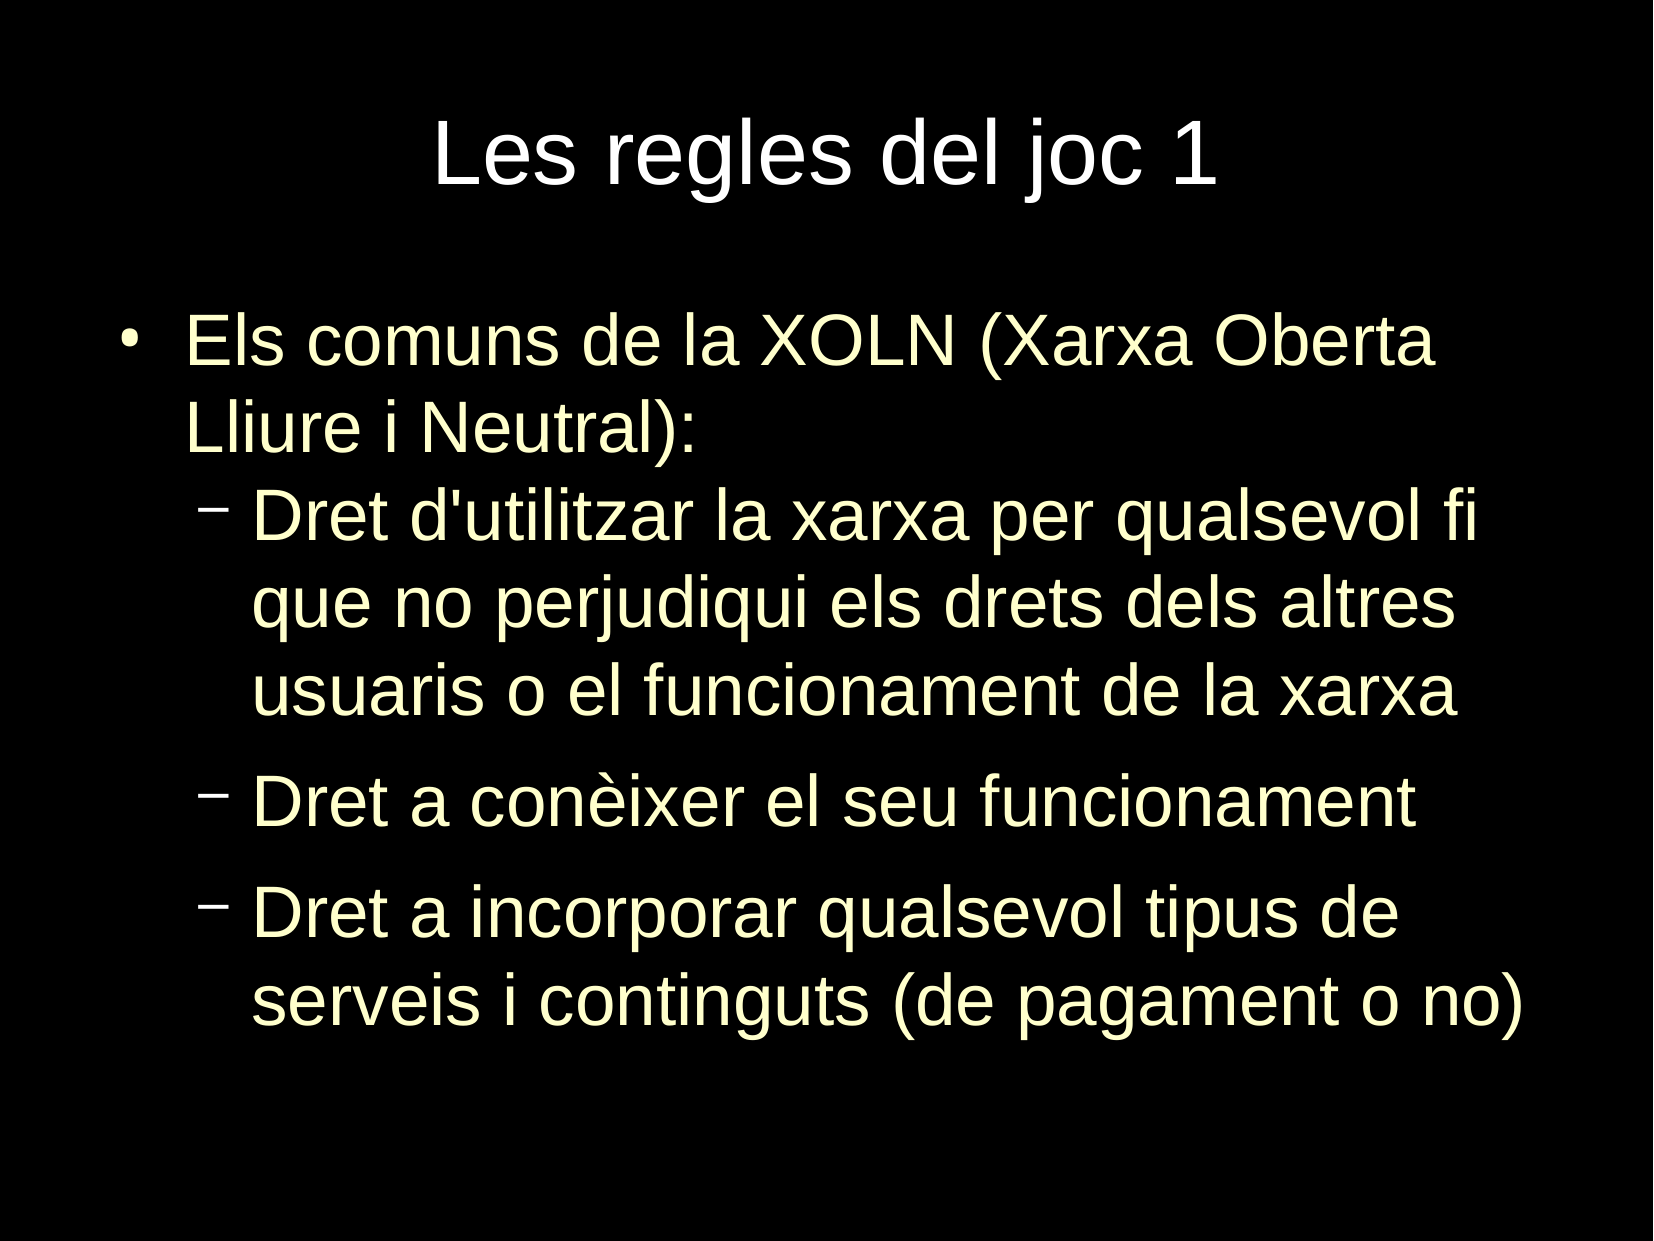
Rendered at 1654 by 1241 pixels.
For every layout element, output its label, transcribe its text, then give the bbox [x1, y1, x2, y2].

list Els comuns de la XOLN (Xarxa Oberta Lliure i Neutral): Dret d'utilitzar la xarxa per qualsevol fi que no perjudiqui els drets dels altres usuaris o el funcionament de la xarxa Dret a conèixer el seu funcionament Dret a incorporar qualsevol tipus de serveis i continguts (de pagament o no) [92, 285, 1546, 1005]
title Les regles del joc 1 [82, 49, 1571, 257]
